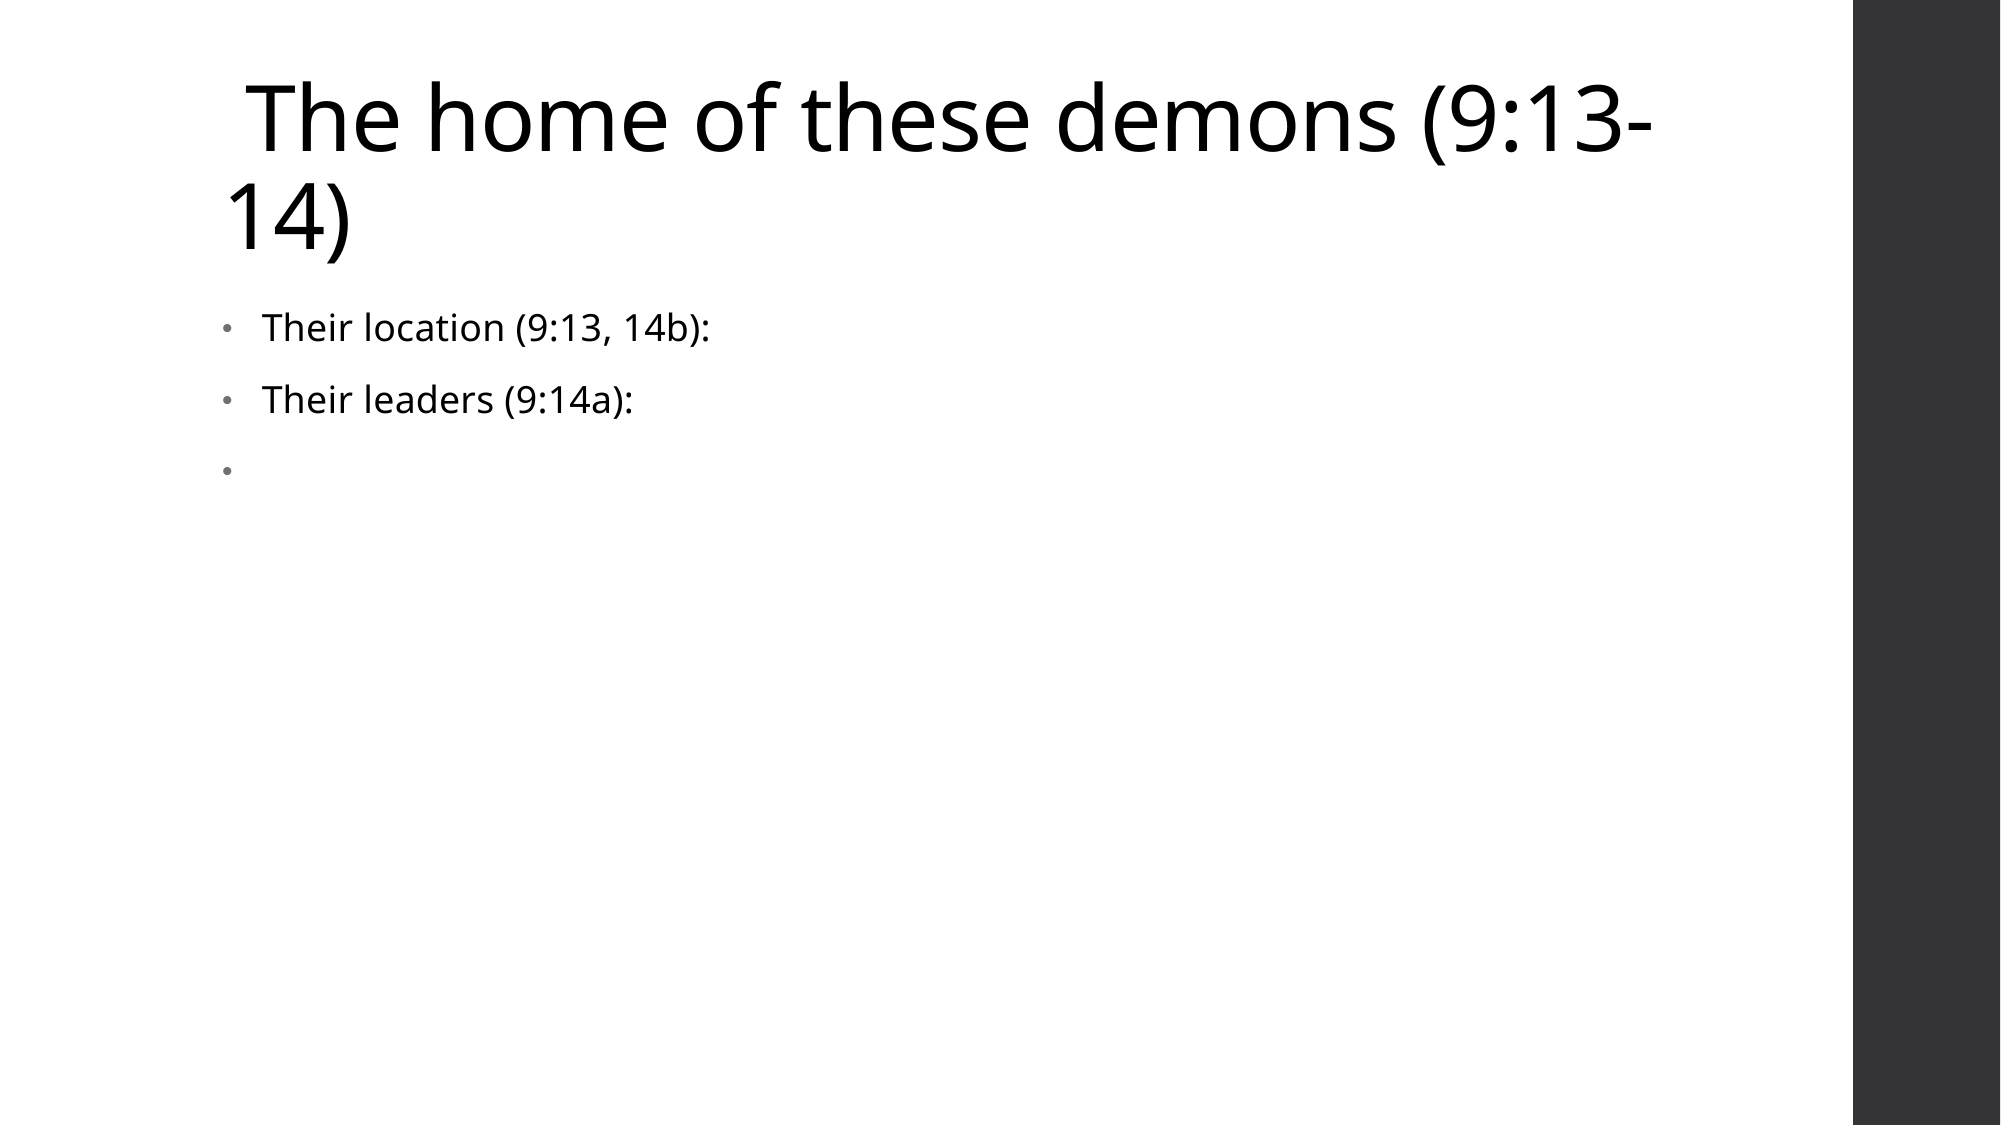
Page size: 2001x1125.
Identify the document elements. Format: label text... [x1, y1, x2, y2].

title The home of these demons (9:13-14) [206, 60, 1797, 278]
list Their location (9:13, 14b): Their leaders (9:14a): [206, 299, 1617, 1014]
